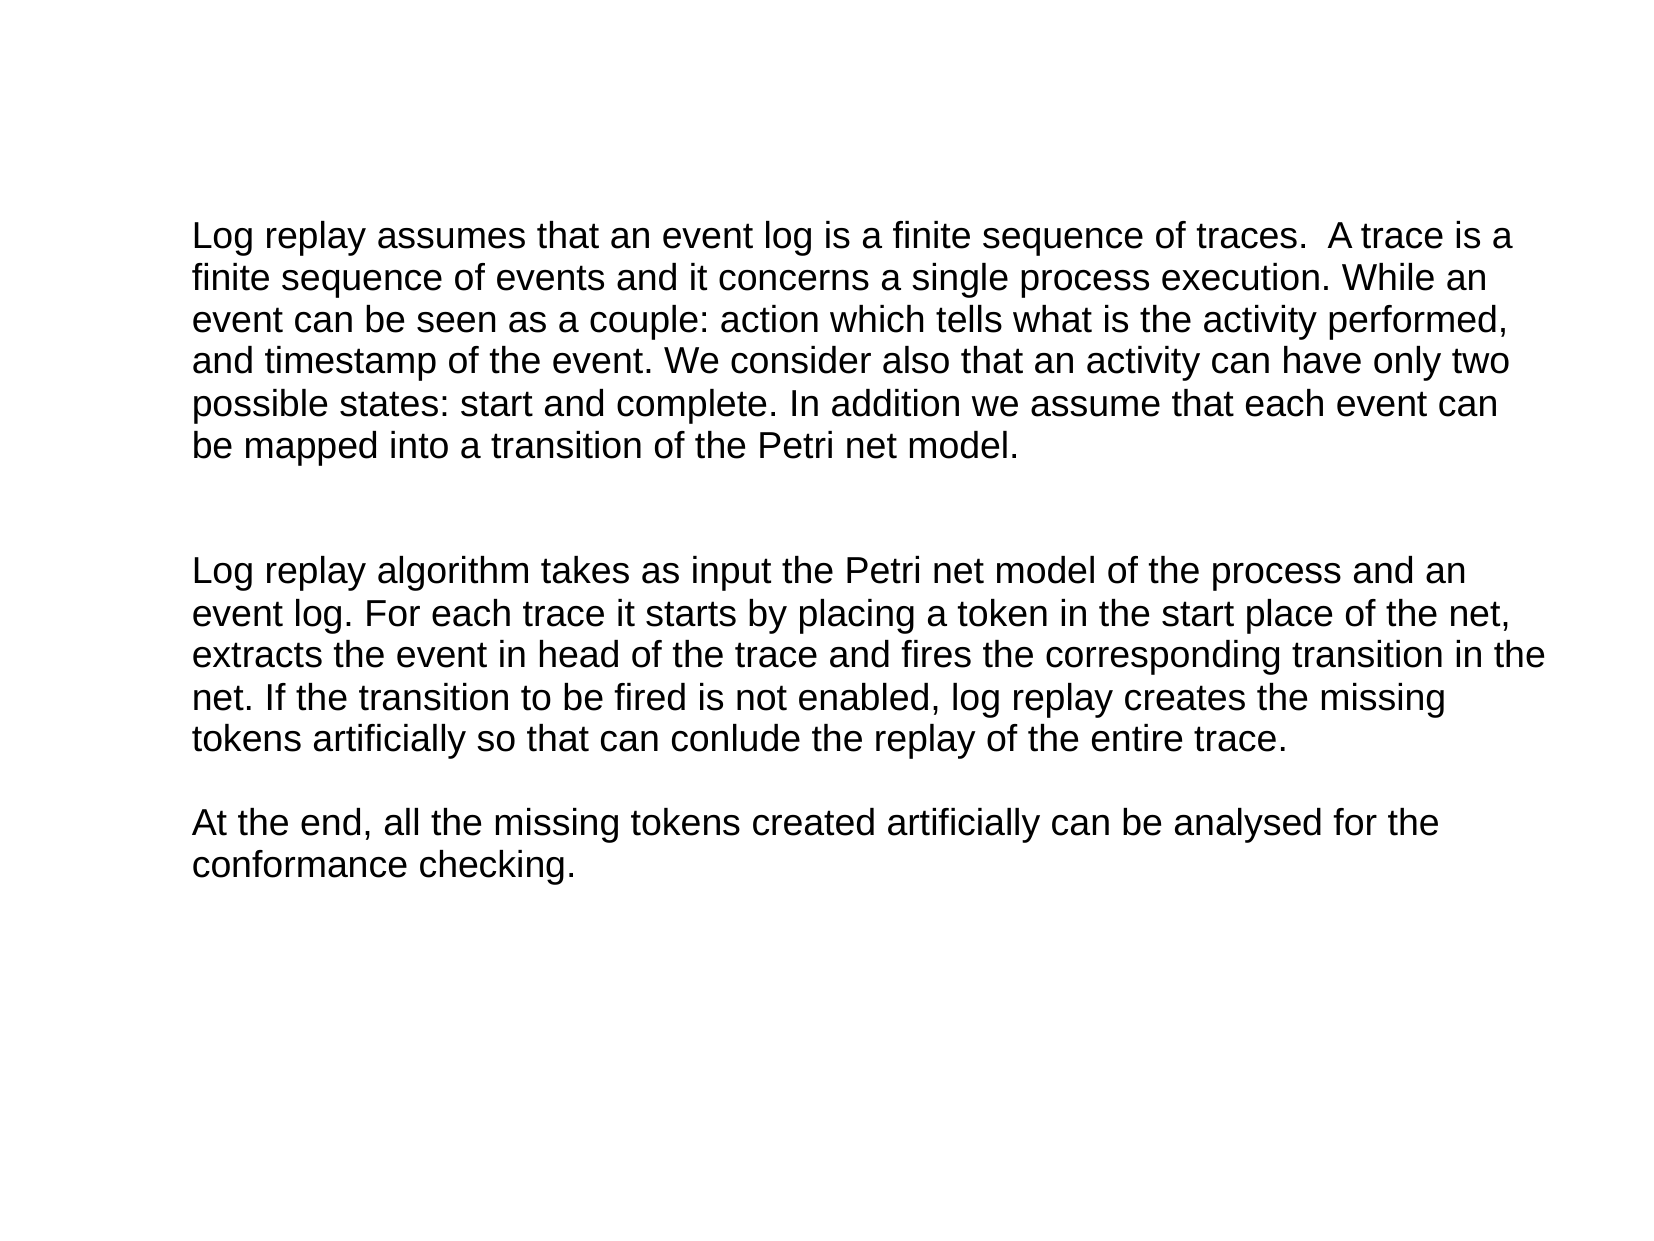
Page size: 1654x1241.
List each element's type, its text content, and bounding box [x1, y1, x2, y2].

text_box Log replay assumes that an event log is a finite sequence of traces. A trace is a finite sequence of events and it concerns a single process execution. While an event can be seen as a couple: action which tells what is the activity performed, and timestamp of the event. We consider also that an activity can have only two possible states: start and complete. In addition we assume that each event can be mapped into a transition of the Petri net model. Log replay algorithm takes as input the Petri net model of the process and an event log. For each trace it starts by placing a token in the start place of the net, extracts the event in head of the trace and fires the corresponding transition in the net. If the transition to be fired is not enabled, log replay creates the missing tokens artificially so that can conlude the replay of the entire trace. At the end, all the missing tokens created artificially can be analysed for the conformance checking. [177, 206, 1565, 894]
